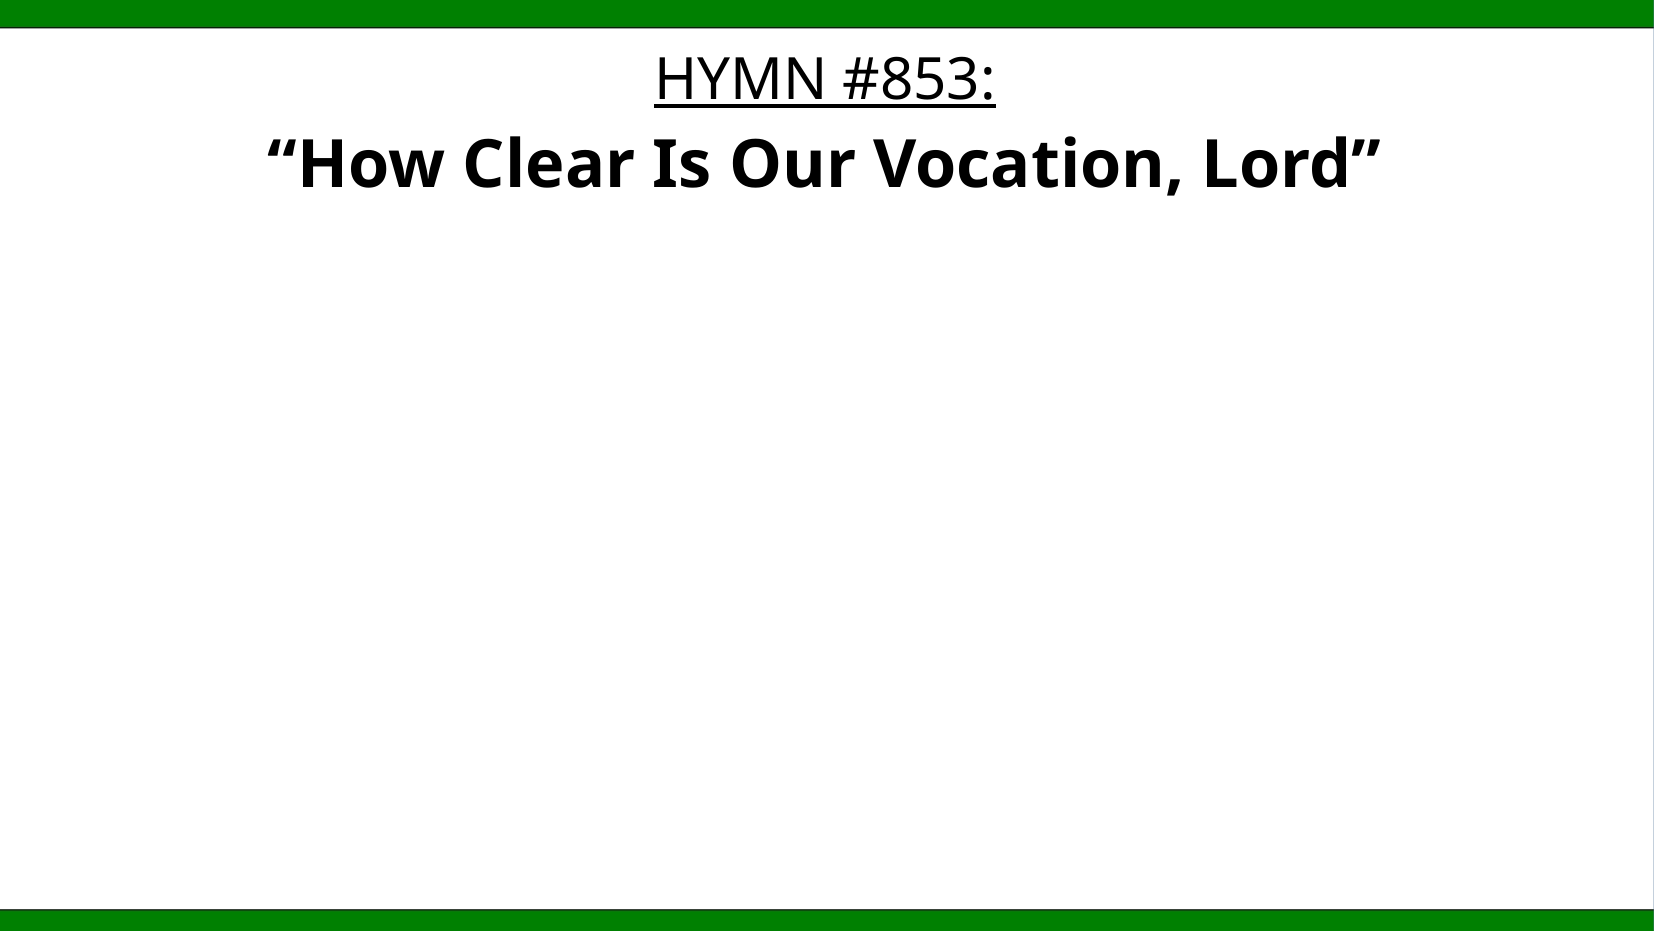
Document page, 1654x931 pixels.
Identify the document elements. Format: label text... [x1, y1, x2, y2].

text_box HYMN #853: “How Clear Is Our Vocation, Lord” [90, 30, 1561, 241]
picture [0, 0, 1654, 931]
